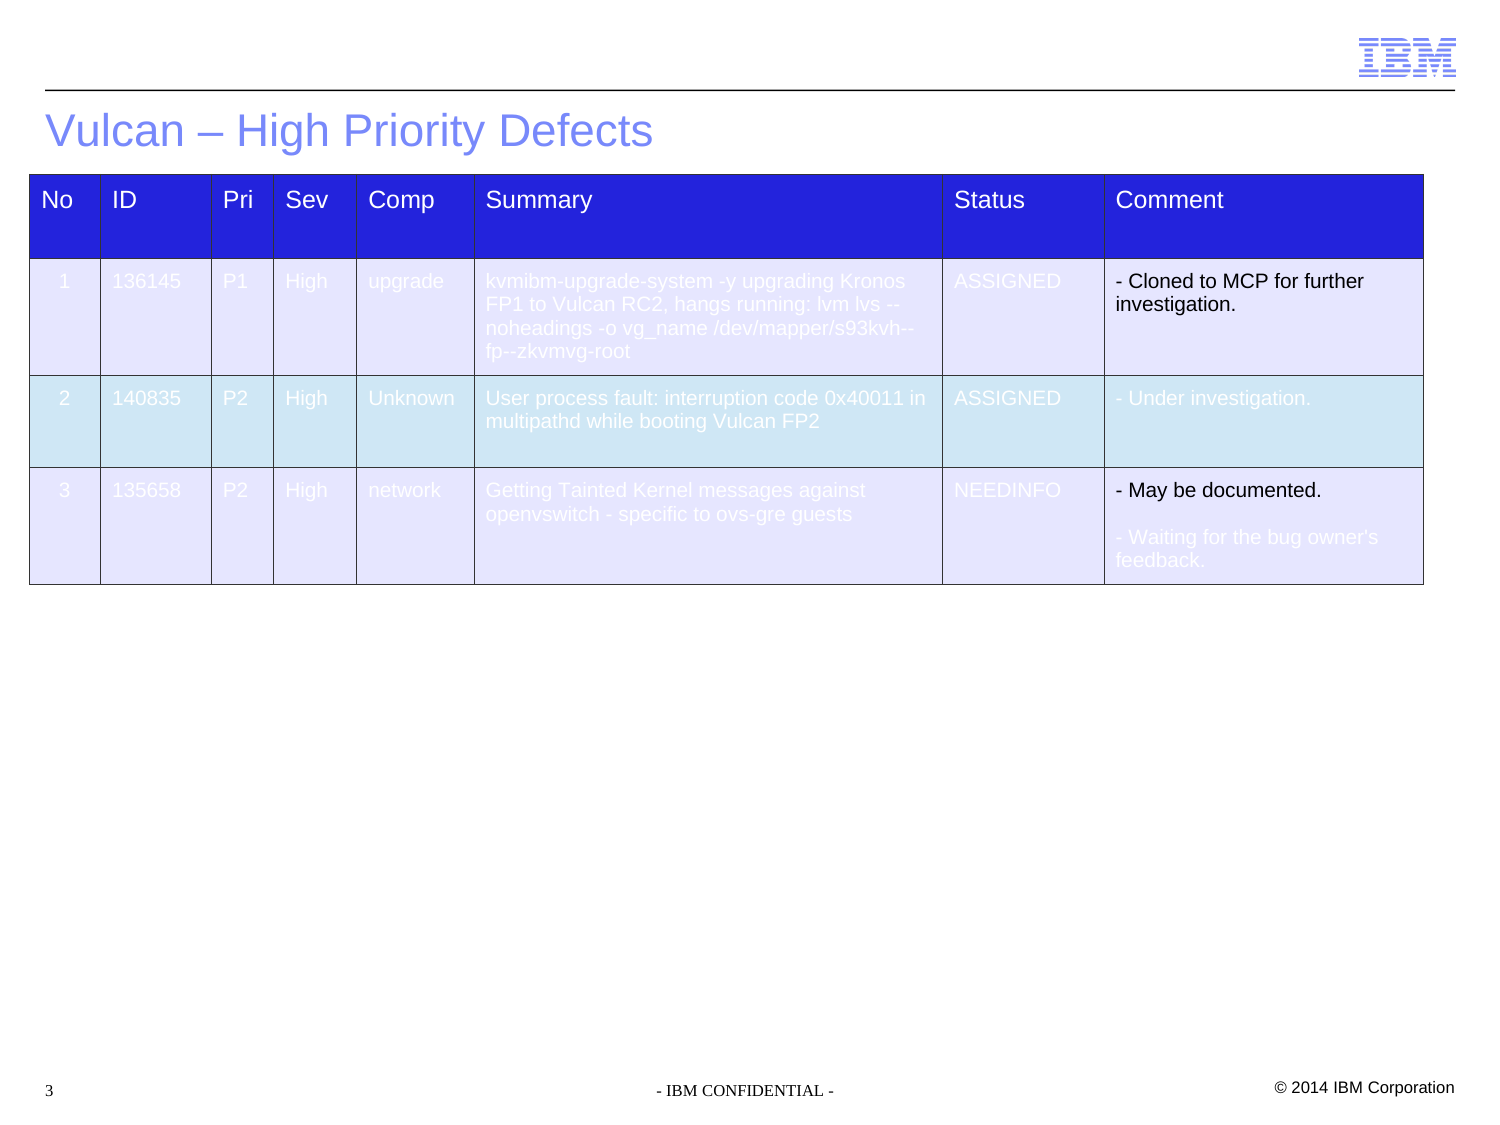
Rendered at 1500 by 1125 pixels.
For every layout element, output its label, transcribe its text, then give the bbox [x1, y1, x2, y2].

table_cell 3 [30, 468, 100, 584]
table_cell ASSIGNED [943, 259, 1104, 375]
title Vulcan – High Priority Defects [30, 97, 1456, 175]
table_cell High [274, 468, 356, 584]
table_cell upgrade [357, 259, 474, 375]
table_cell 135658 [101, 468, 211, 584]
table_header Sev [274, 175, 356, 258]
table_header Status [943, 175, 1104, 258]
table_header Comment [1105, 175, 1423, 258]
table_cell P2 [212, 376, 273, 467]
table_cell NEEDINFO [943, 468, 1104, 584]
table_header Summary [475, 175, 942, 258]
table_cell 140835 [101, 376, 211, 467]
table_cell 1 [30, 259, 100, 375]
table_header ID [101, 175, 211, 258]
table_header No [30, 175, 100, 258]
table_cell User process fault: interruption code 0x40011 in multipathd while booting Vulcan FP2 [475, 376, 942, 467]
table_cell Unknown [357, 376, 474, 467]
table_cell P2 [212, 468, 273, 584]
table_cell network [357, 468, 474, 584]
table_cell High [274, 376, 356, 467]
table_cell kvmibm-upgrade-system -y upgrading Kronos FP1 to Vulcan RC2, hangs running: lvm lvs --noheadings -o vg_name /dev/mapper/s93kvh--fp--zkvmvg-root [475, 259, 942, 375]
picture [1359, 37, 1456, 77]
table_cell 136145 [101, 259, 211, 375]
table_cell - Cloned to MCP for further investigation. [1105, 259, 1423, 375]
table_cell - Under investigation. [1105, 376, 1423, 467]
table_cell Getting Tainted Kernel messages against openvswitch - specific to ovs-gre guests [475, 468, 942, 584]
table_header Comp [357, 175, 474, 258]
table_cell ASSIGNED [943, 376, 1104, 467]
table_cell 2 [30, 376, 100, 467]
table_cell High [274, 259, 356, 375]
table_cell P1 [212, 259, 273, 375]
table_cell - May be documented. - Waiting for the bug owner's feedback. [1105, 468, 1423, 584]
table_header Pri [212, 175, 273, 258]
